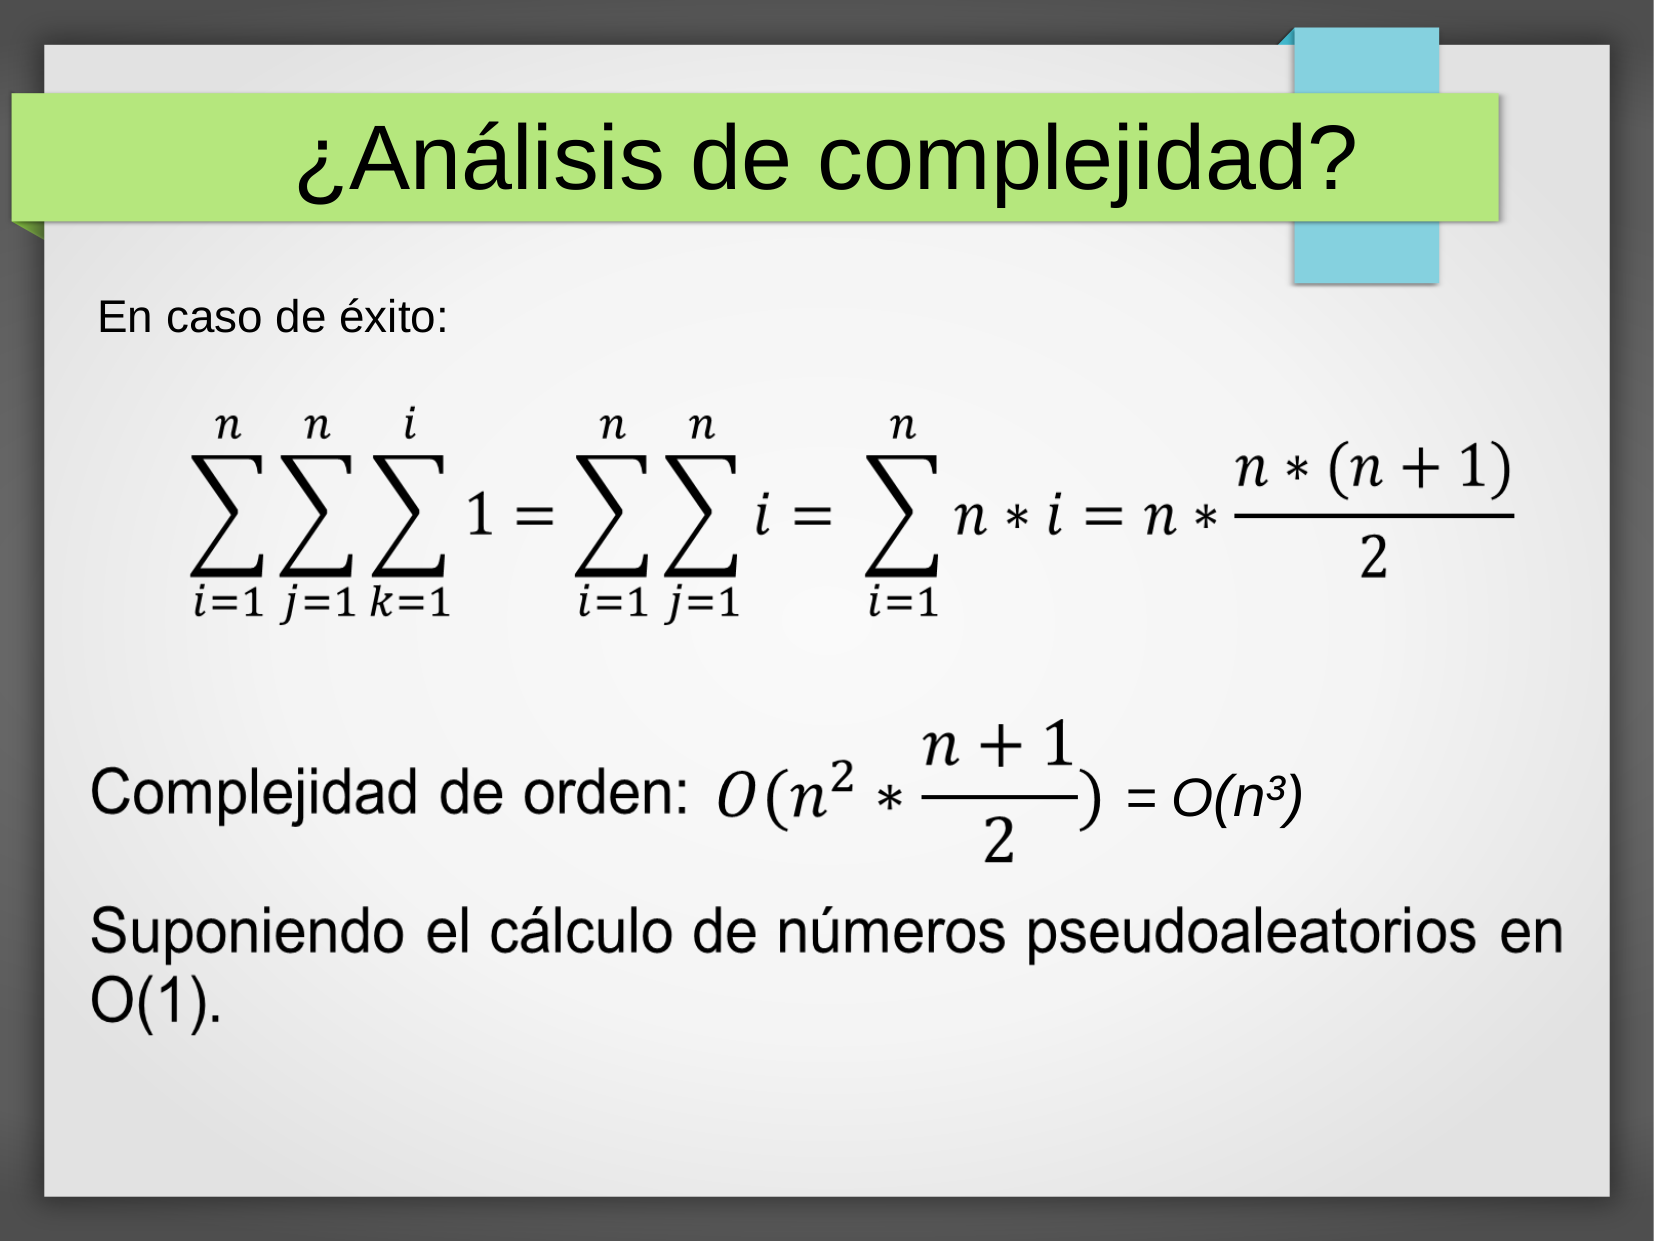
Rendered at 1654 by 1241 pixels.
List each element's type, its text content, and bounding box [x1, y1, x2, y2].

title ¿Análisis de complejidad? [82, 49, 1571, 55]
text_box En caso de éxito: [82, 283, 638, 378]
picture [0, 0, 1654, 1241]
text_box = O(n³) [1110, 755, 1347, 836]
text_box [697, 711, 1122, 863]
subtitle [53, 55, 1619, 1075]
